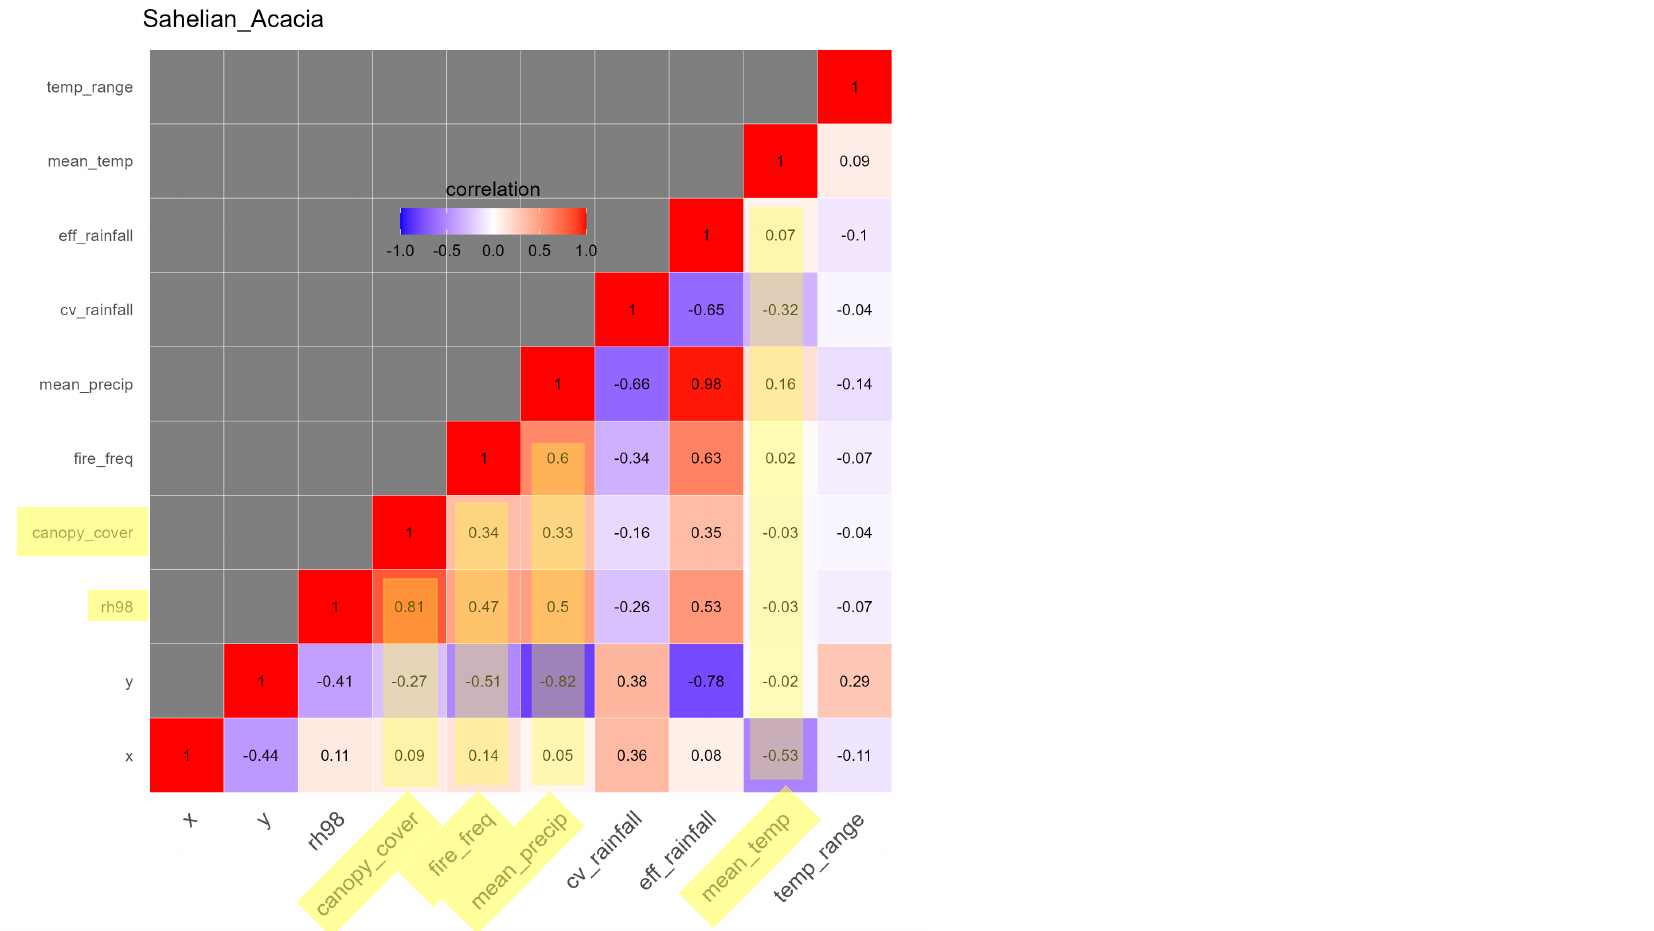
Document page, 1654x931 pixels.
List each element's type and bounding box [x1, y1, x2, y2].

text_box [383, 578, 438, 786]
picture [0, 0, 931, 931]
text_box [531, 442, 585, 786]
text_box [17, 507, 148, 556]
text_box [297, 791, 584, 931]
text_box [750, 206, 804, 780]
text_box [679, 785, 821, 927]
text_box [454, 502, 508, 786]
picture [338, 871, 474, 931]
text_box [88, 590, 148, 621]
